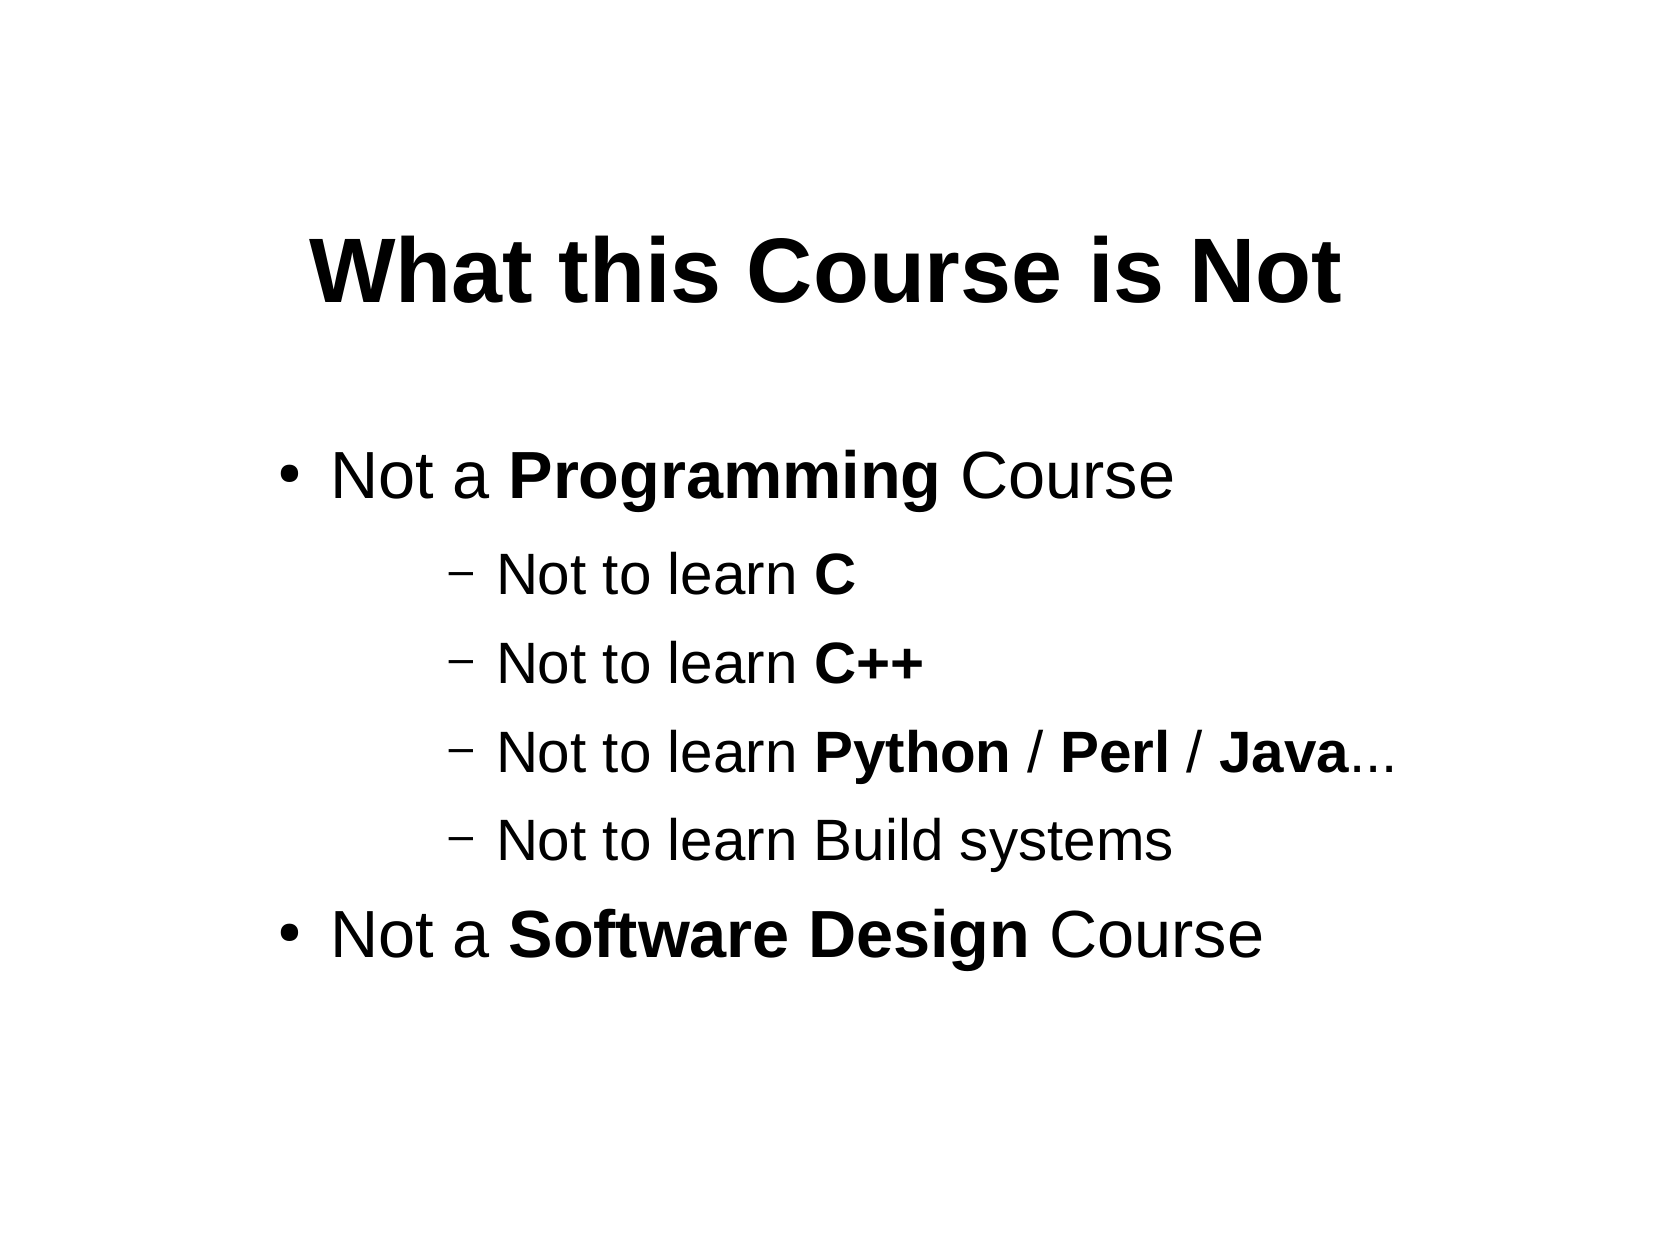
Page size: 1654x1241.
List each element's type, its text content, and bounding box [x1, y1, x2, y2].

title What this Course is Not [82, 167, 1571, 375]
list Not a Programming Course Not to learn C Not to learn C++ Not to learn Python / Perl / Java... Not to learn Build systems Not a Software Design Course [259, 437, 1490, 976]
